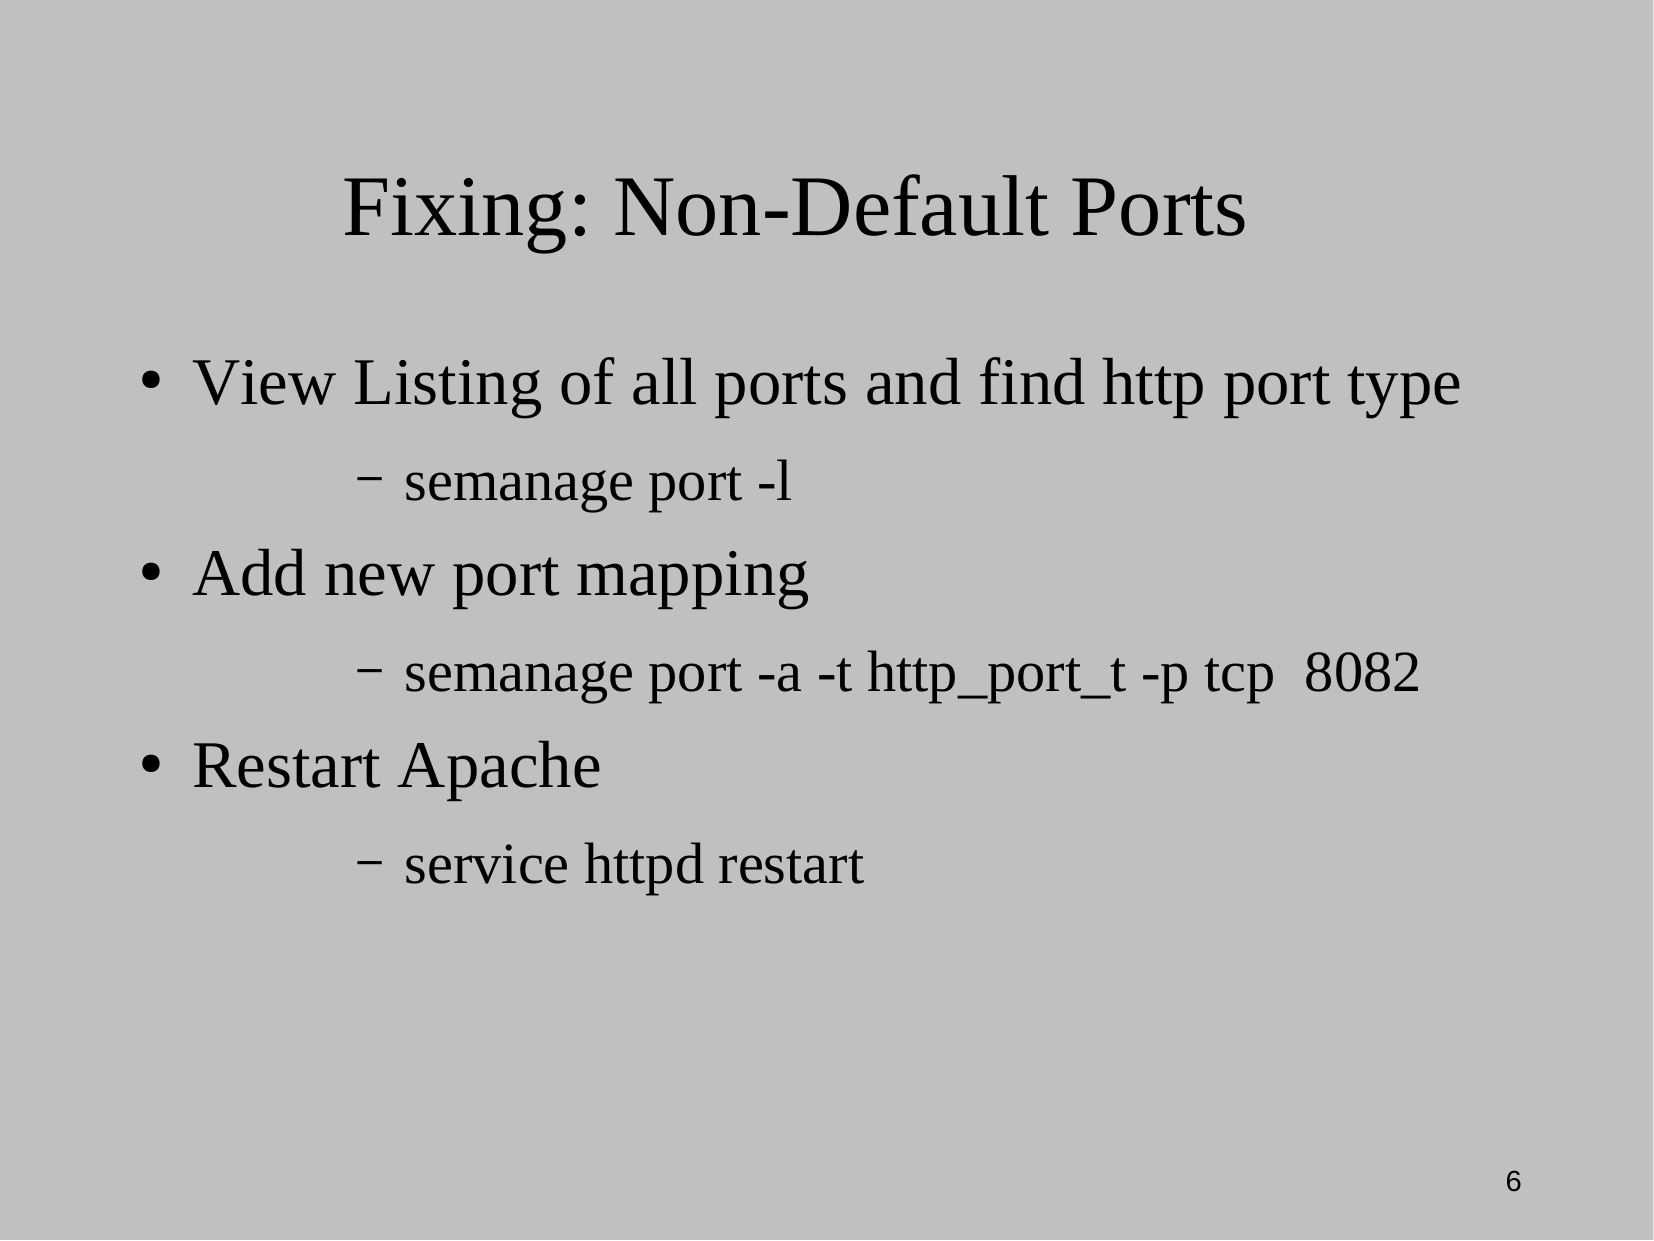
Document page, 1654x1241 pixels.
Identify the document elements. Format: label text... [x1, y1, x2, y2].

title Fixing: Non-Default Ports [312, 102, 1280, 310]
list View Listing of all ports and find http port type semanage port -l Add new port mapping semanage port -a -t http_port_t -p tcp 8082 Restart Apache service httpd restart [121, 344, 1534, 1164]
